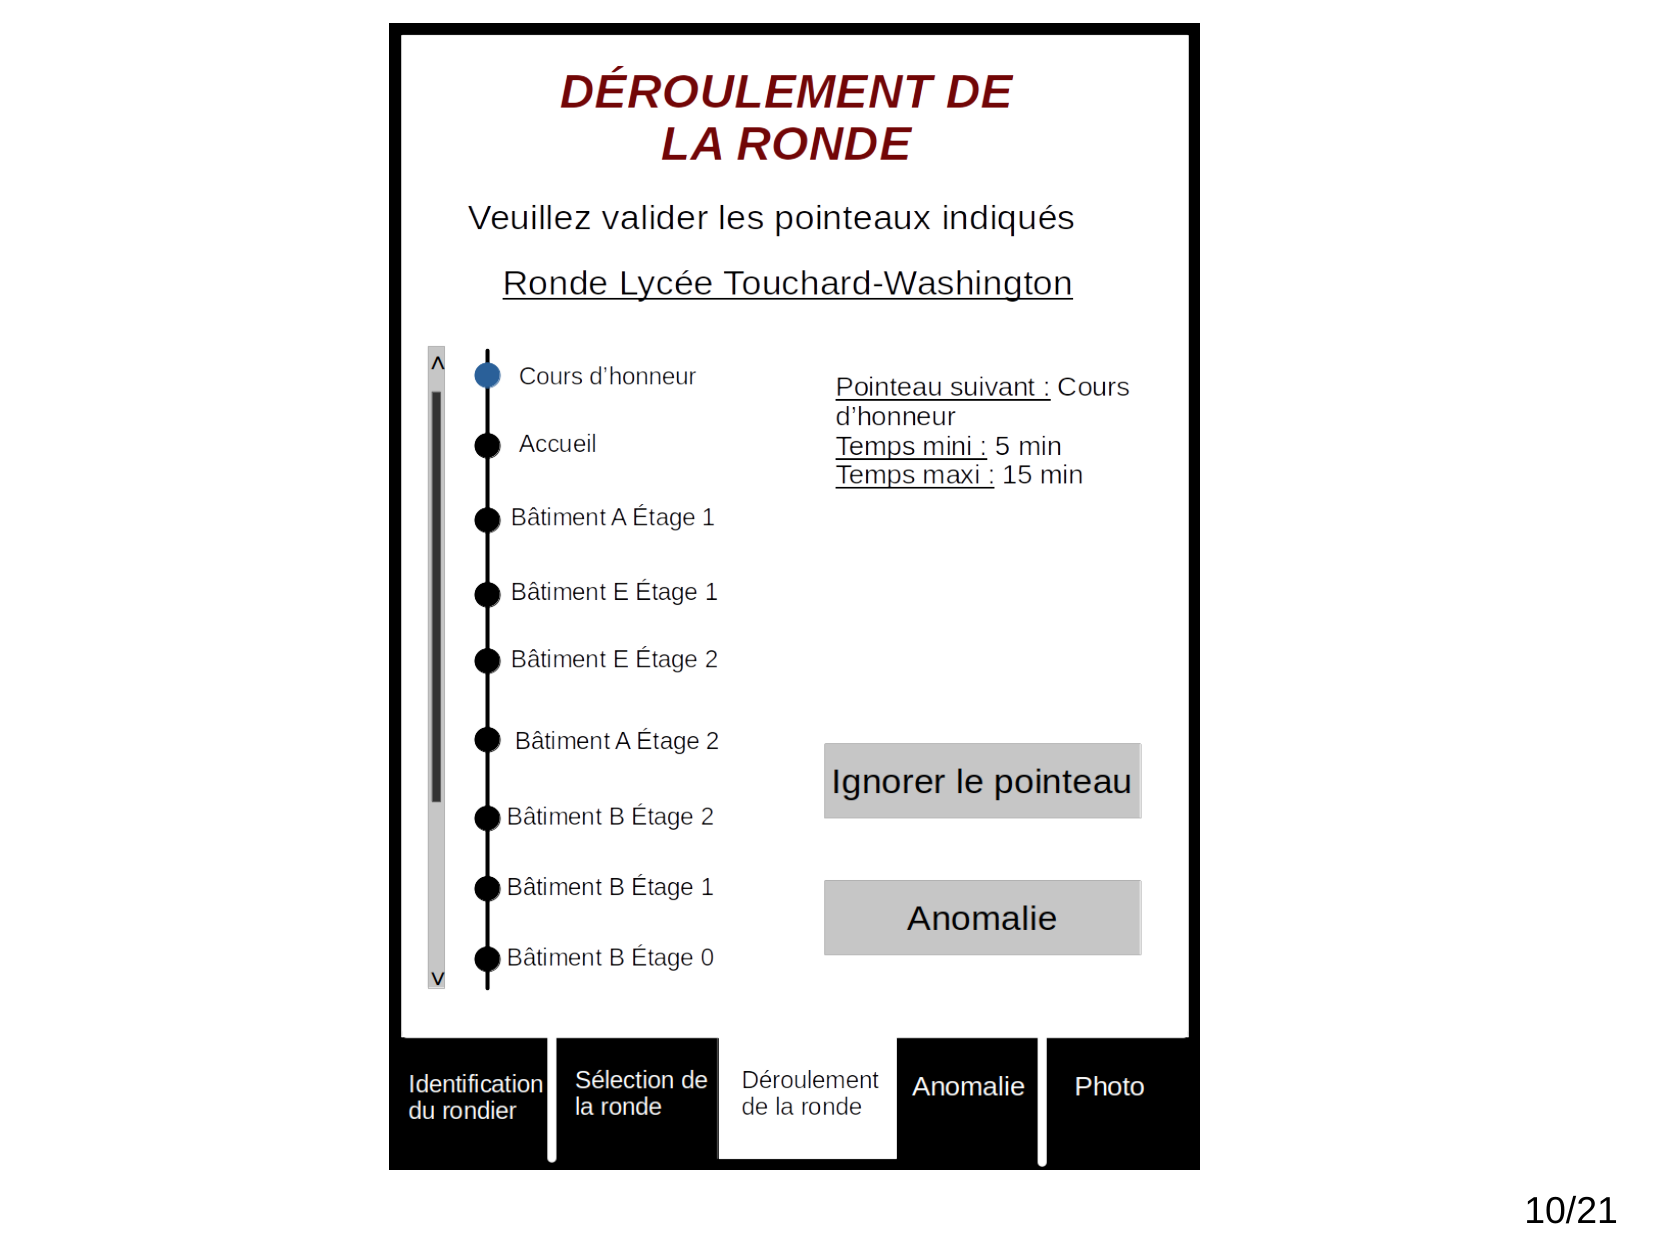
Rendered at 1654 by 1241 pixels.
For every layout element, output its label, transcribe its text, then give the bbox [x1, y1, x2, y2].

text_box <numéro>/21 [1509, 1182, 1654, 1241]
picture [389, 23, 1200, 1170]
